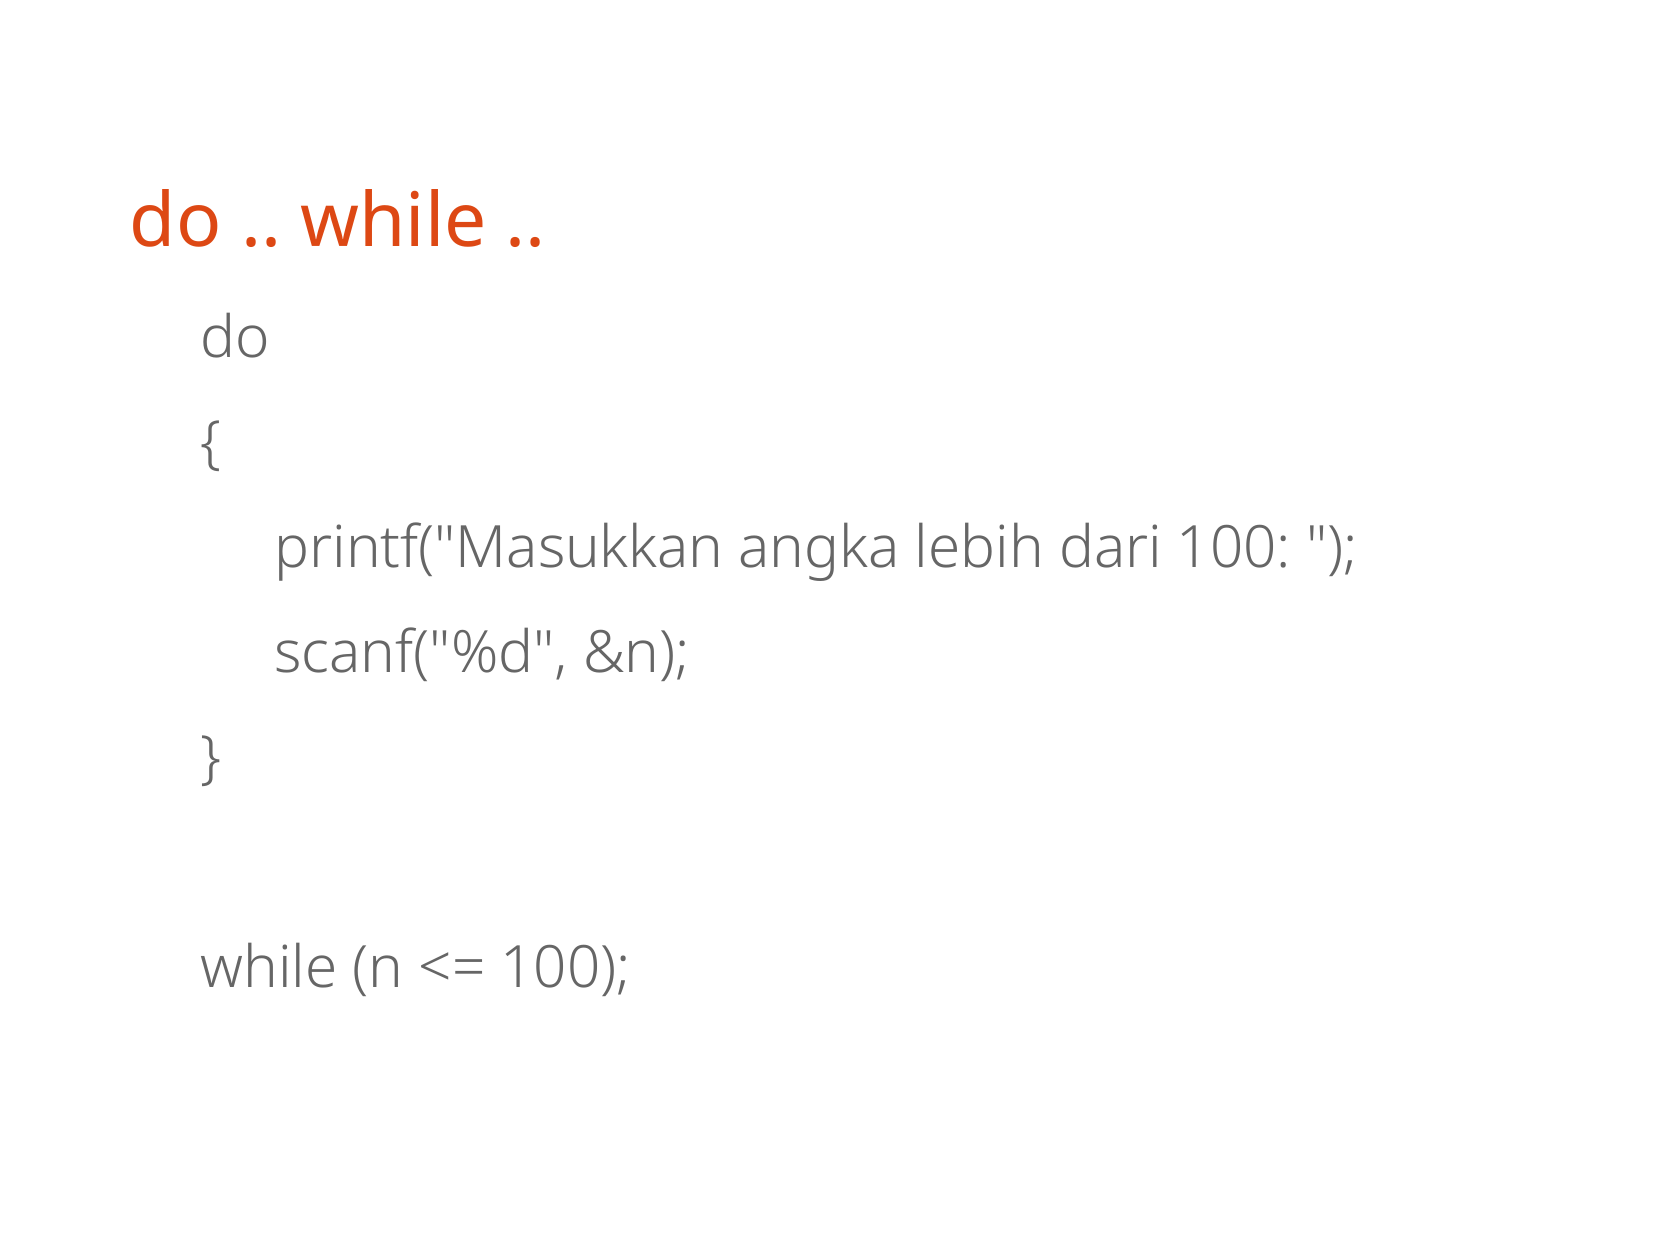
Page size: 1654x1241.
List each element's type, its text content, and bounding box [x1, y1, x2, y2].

title do .. while .. [129, 153, 1518, 281]
list do { printf("Masukkan angka lebih dari 100: "); scanf("%d", &n); } while (n <= 100); [129, 295, 1518, 1010]
